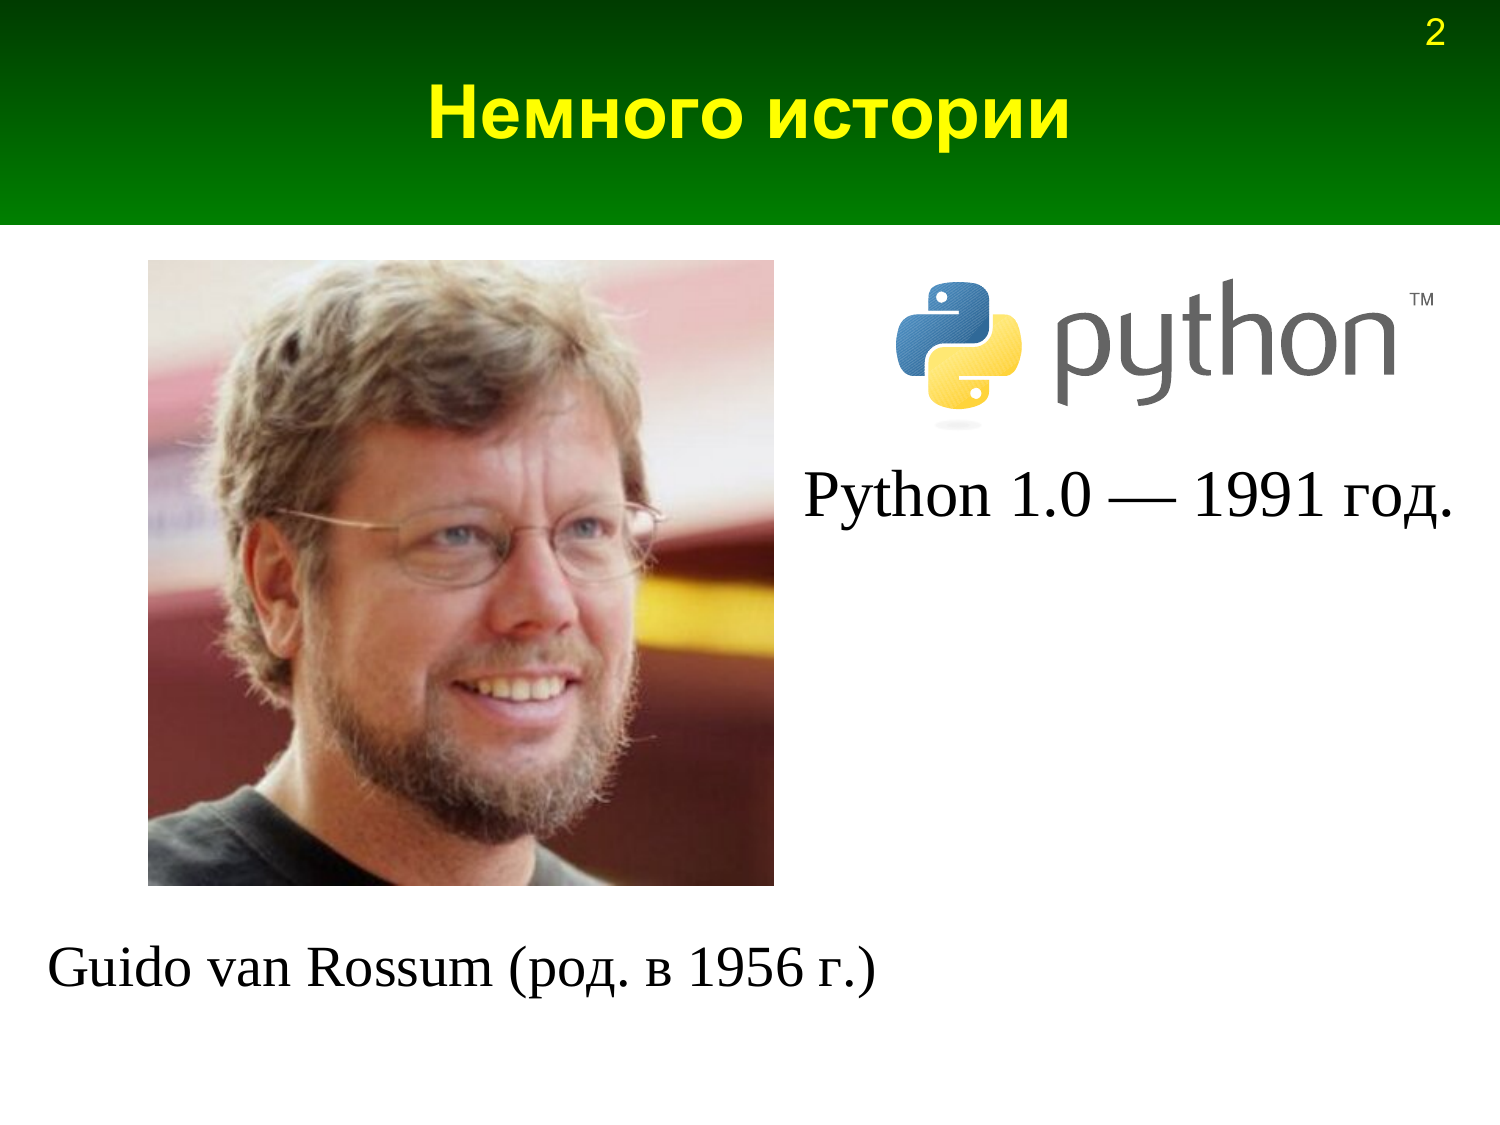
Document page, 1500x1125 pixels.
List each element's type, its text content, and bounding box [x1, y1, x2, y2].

title Немного истории [112, 8, 1388, 209]
text_box Guido van Rossum (род. в 1956 г.) [47, 921, 922, 1006]
text_box Python 1.0 — 1991 год. [803, 442, 1500, 624]
picture [889, 274, 1477, 442]
picture [148, 260, 774, 886]
